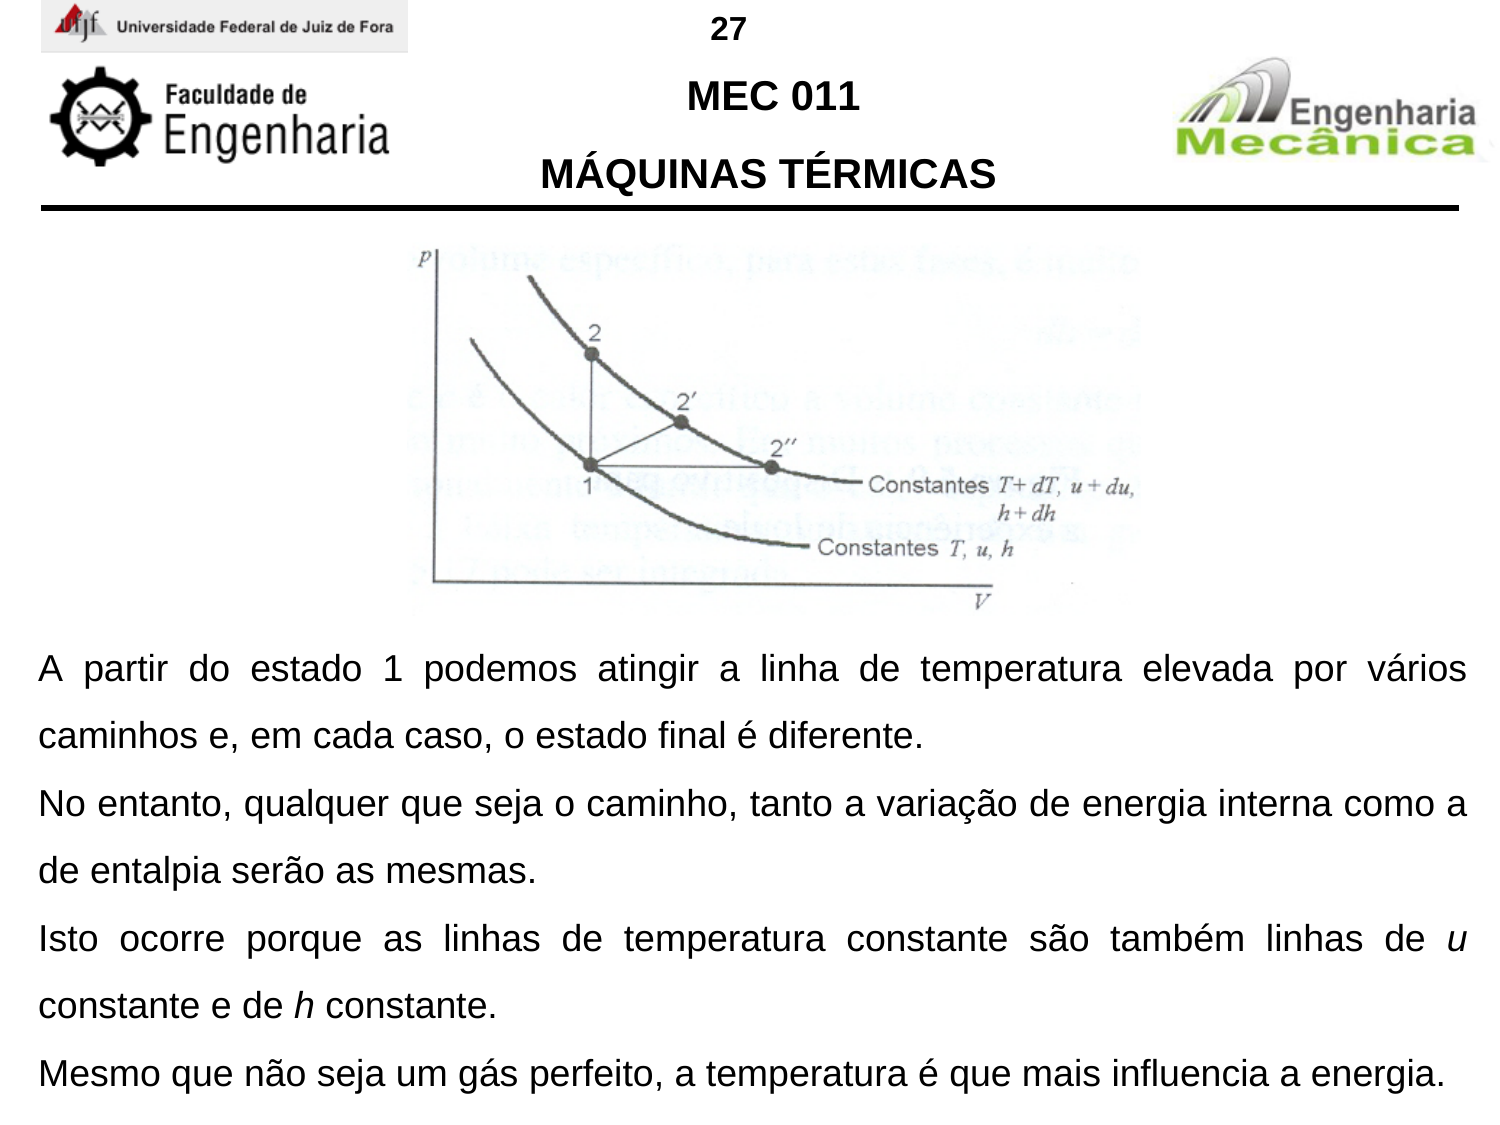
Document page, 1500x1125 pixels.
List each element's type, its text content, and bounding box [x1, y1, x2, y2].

picture [407, 242, 1141, 616]
picture [41, 0, 408, 174]
picture [1151, 54, 1500, 167]
text_box A partir do estado 1 podemos atingir a linha de temperatura elevada por vários caminhos e, em cada caso, o estado final é diferente. No entanto, qualquer que seja o caminho, tanto a variação de energia interna como a de entalpia serão as mesmas. Isto ocorre porque as linhas de temperatura constante são também linhas de u constante e de h constante. Mesmo que não seja um gás perfeito, a temperatura é que mais influencia a energia. [23, 613, 1483, 1102]
